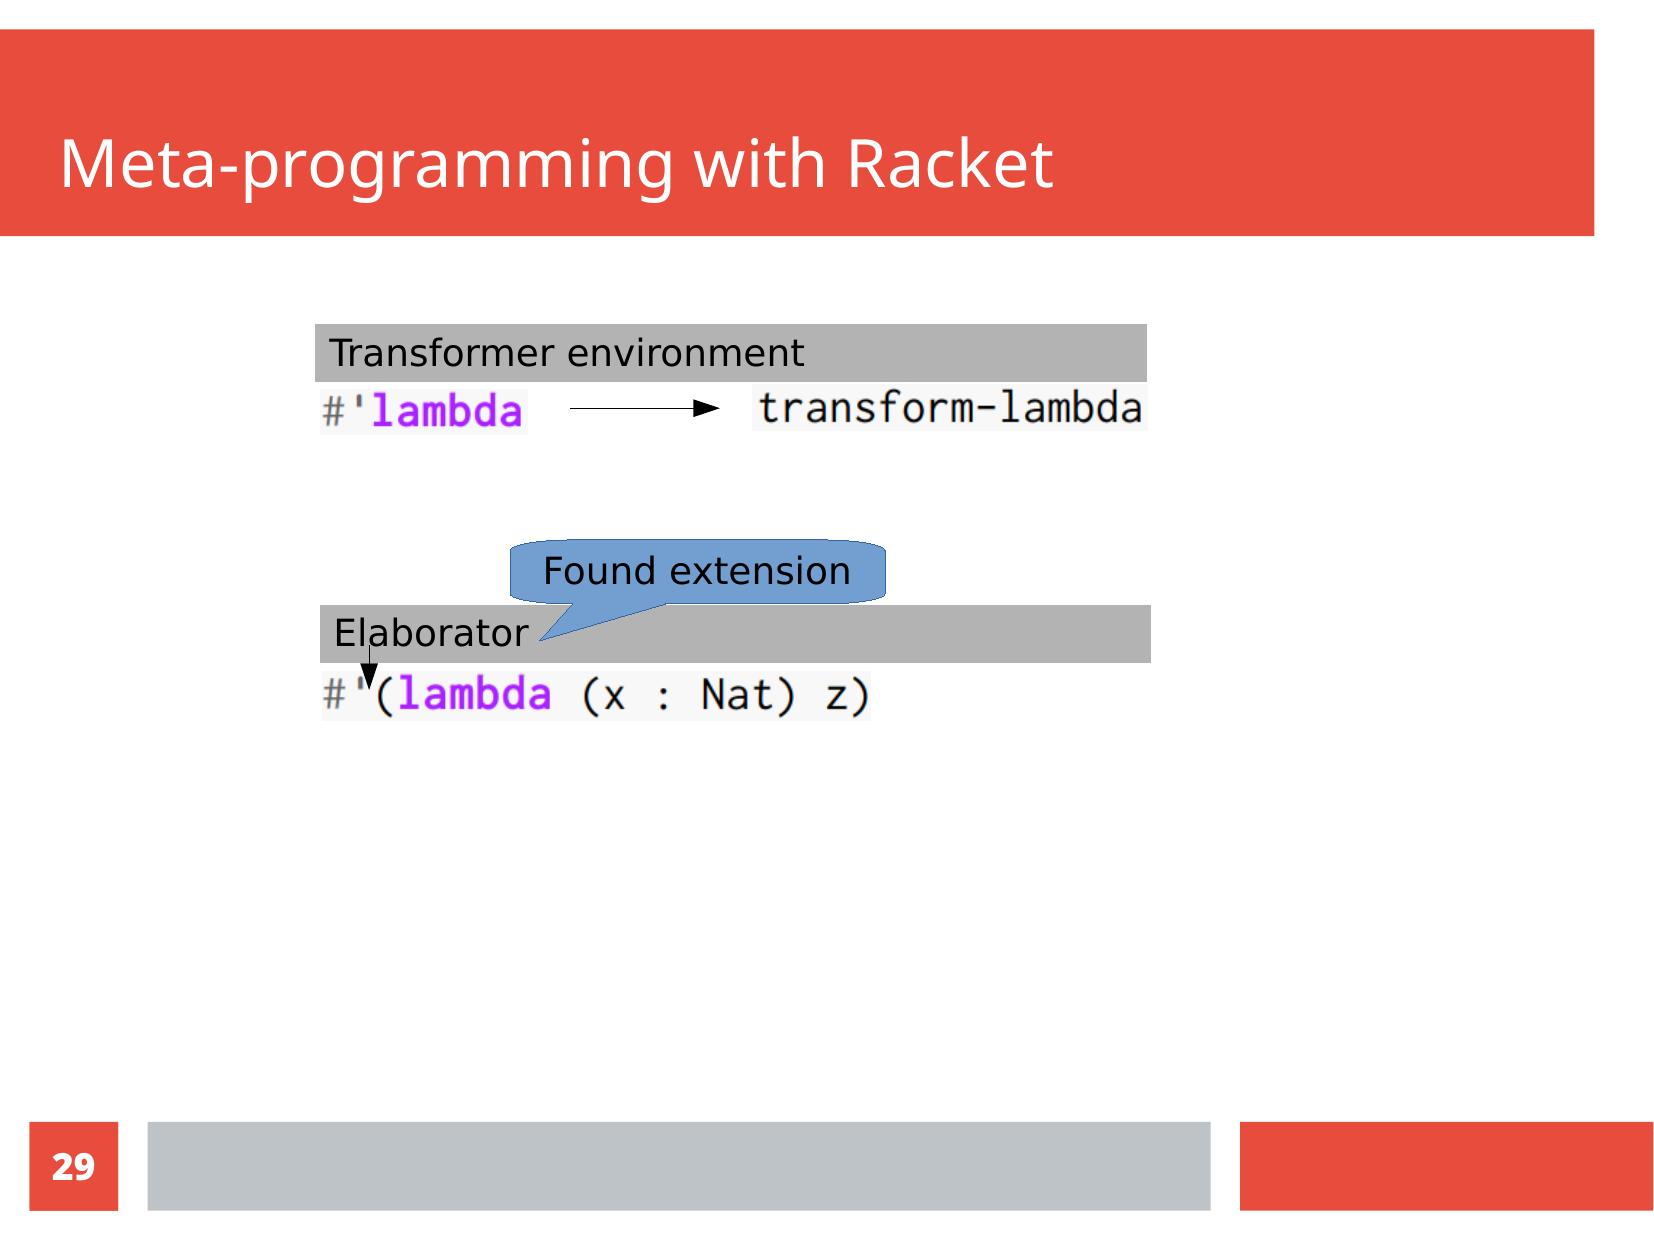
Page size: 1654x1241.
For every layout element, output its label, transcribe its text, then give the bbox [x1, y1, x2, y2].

table_cell [736, 664, 1151, 729]
table_cell [732, 383, 1147, 449]
picture [320, 389, 528, 436]
picture [752, 384, 1148, 431]
table_cell [376, 664, 735, 671]
picture [322, 671, 871, 722]
table_header Transformer environment [315, 324, 1147, 382]
table_header Elaborator [320, 605, 1151, 663]
title Meta-programming with Racket [59, 59, 1595, 207]
table_cell [320, 664, 735, 729]
table_cell [315, 383, 731, 449]
text_box Found extension [510, 539, 886, 641]
